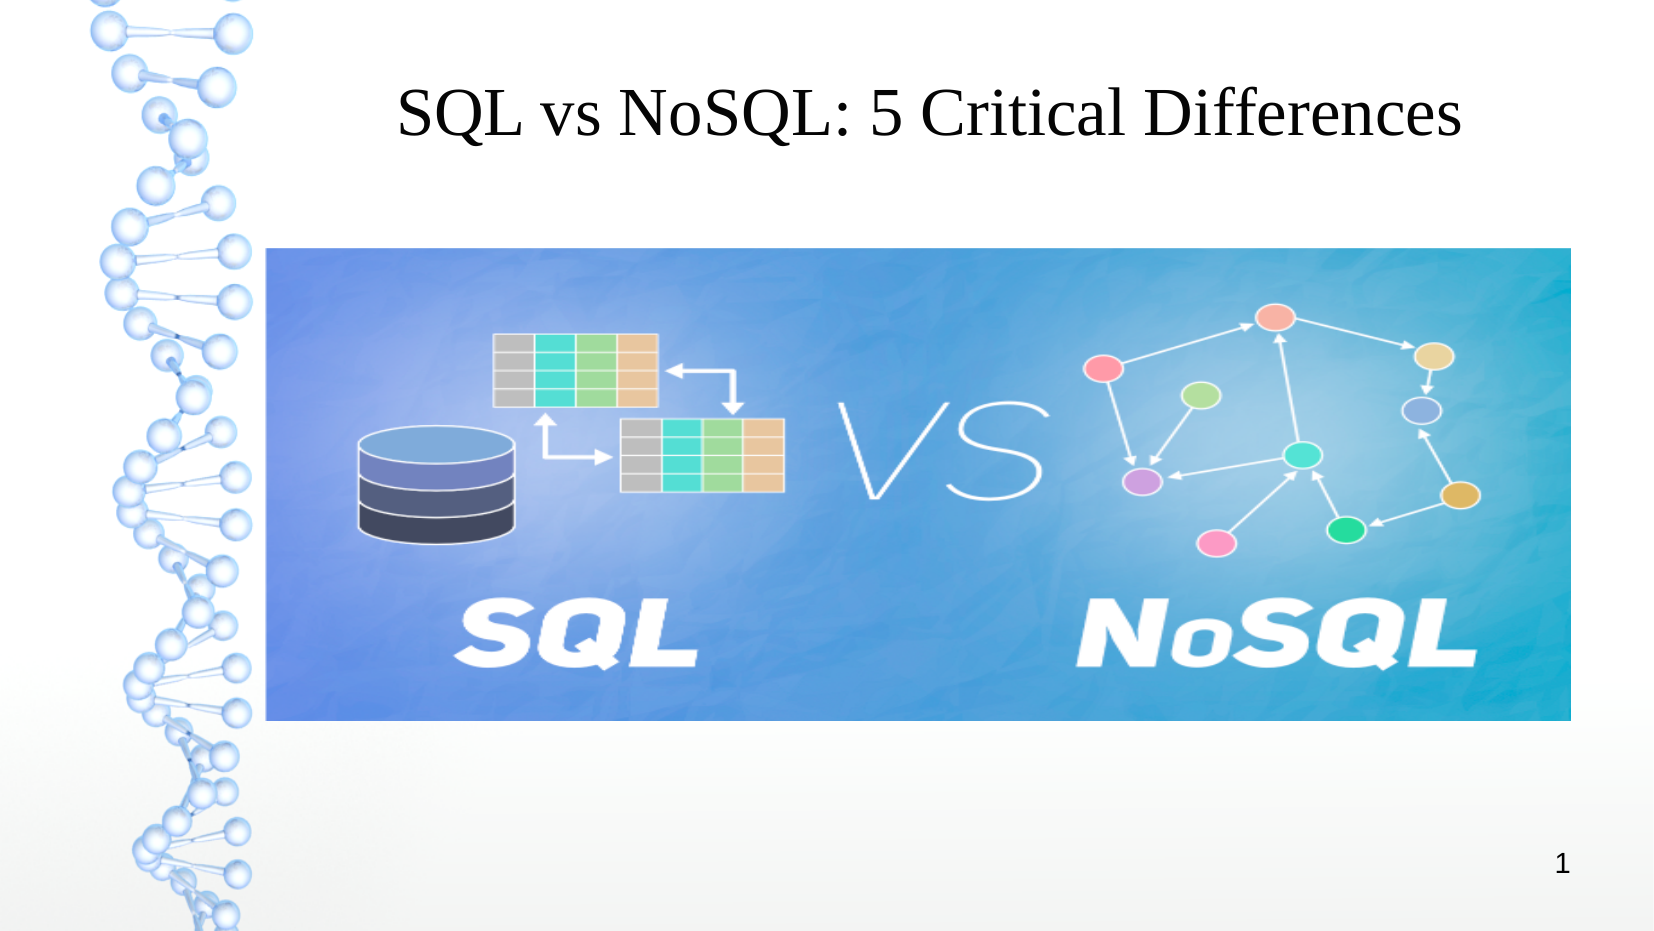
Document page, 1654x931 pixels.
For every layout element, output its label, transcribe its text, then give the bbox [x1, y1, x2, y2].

picture [0, 0, 1654, 931]
title SQL vs NoSQL: 5 Critical Differences [265, 35, 1595, 189]
